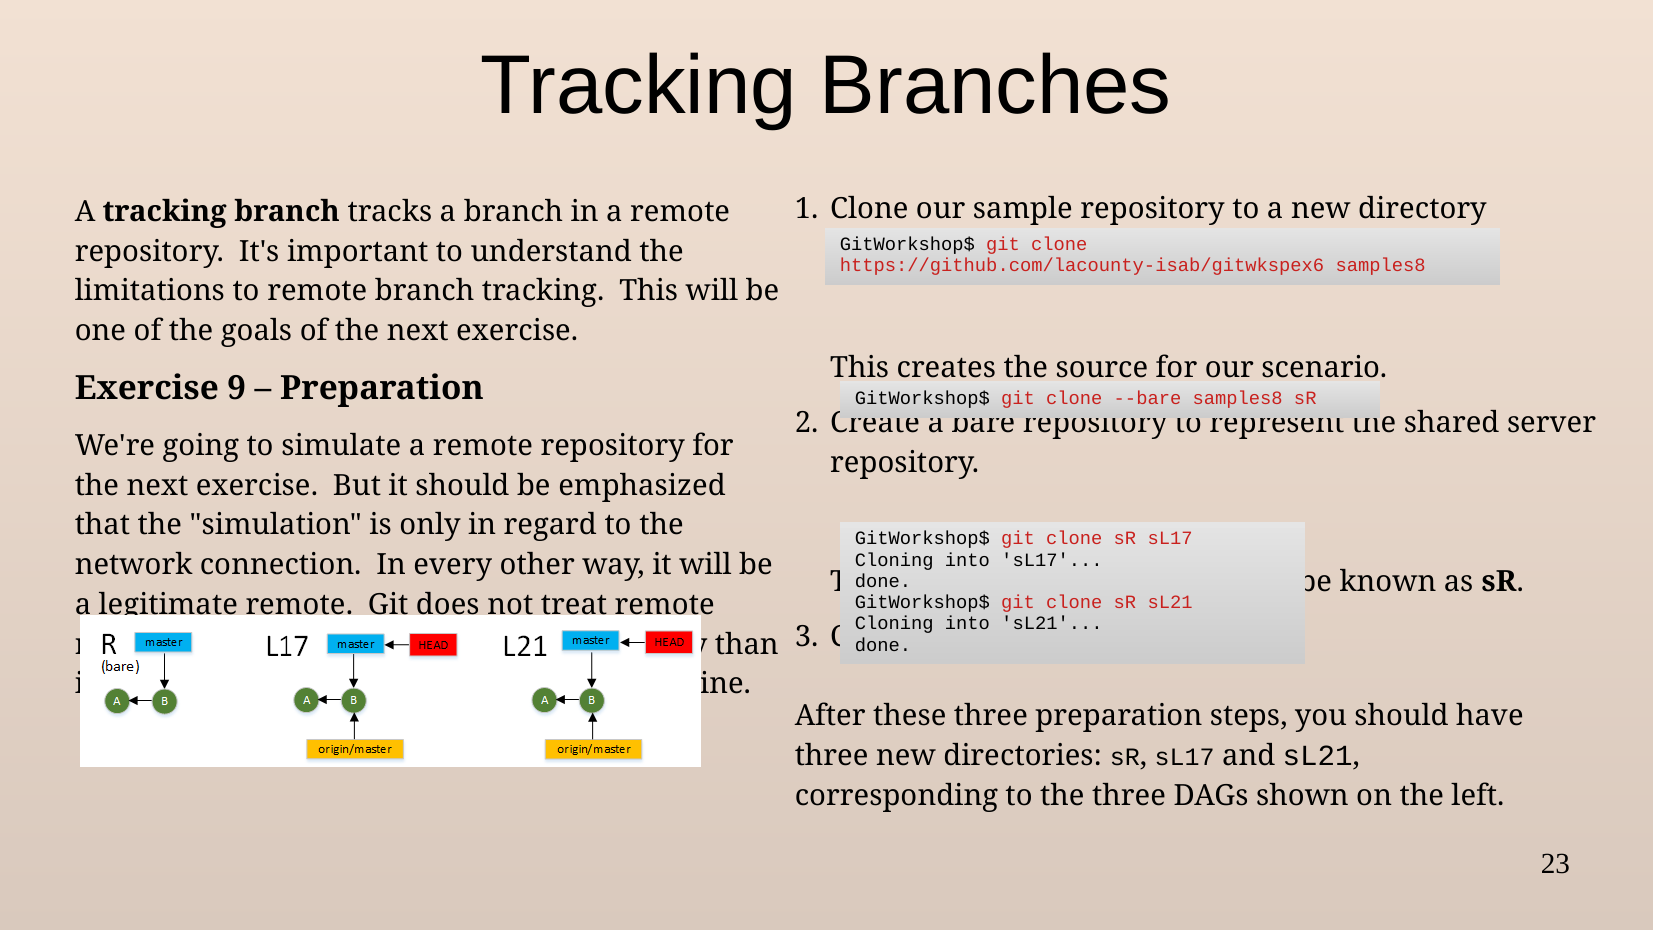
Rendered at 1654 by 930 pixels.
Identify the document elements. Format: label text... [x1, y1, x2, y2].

picture [80, 615, 701, 767]
text_box After these three preparation steps, you should have three new directories: sR, sL17 and sL21, corresponding to the three DAGs shown on the left. [780, 687, 1561, 803]
title Tracking Branches [82, 19, 1571, 151]
text_box GitWorkshop$ git clone sR sL17 Cloning into 'sL17'... done. GitWorkshop$ git clone sR sL21 Cloning into 'sL21'... done. [840, 521, 1306, 665]
text_box A tracking branch tracks a branch in a remote repository. It's important to understand the limitations to remote branch tracking. This will be one of the goals of the next exercise. Exercise 9 – Preparation We're going to simulate a remote repository for the next exercise. But it should be emphasized that the "simulation" is only in regard to the network connection. In every other way, it will be a legitimate remote. Git does not treat remote repositories on separate machines differently than it does remote repositories on the local machine. [60, 182, 796, 563]
text_box GitWorkshop$ git clone --bare samples8 sR [840, 381, 1381, 418]
text_box GitWorkshop$ git clone https://github.com/lacounty-isab/gitwkspex6 samples8 [825, 227, 1501, 286]
text_box Clone our sample repository to a new directory samples8. This creates the source for our scenario. Create a bare repository to represent the shared server repository. The "samples Remote" will hence be known as sR. Clone sR to sL17 and sL21. [780, 180, 1621, 522]
